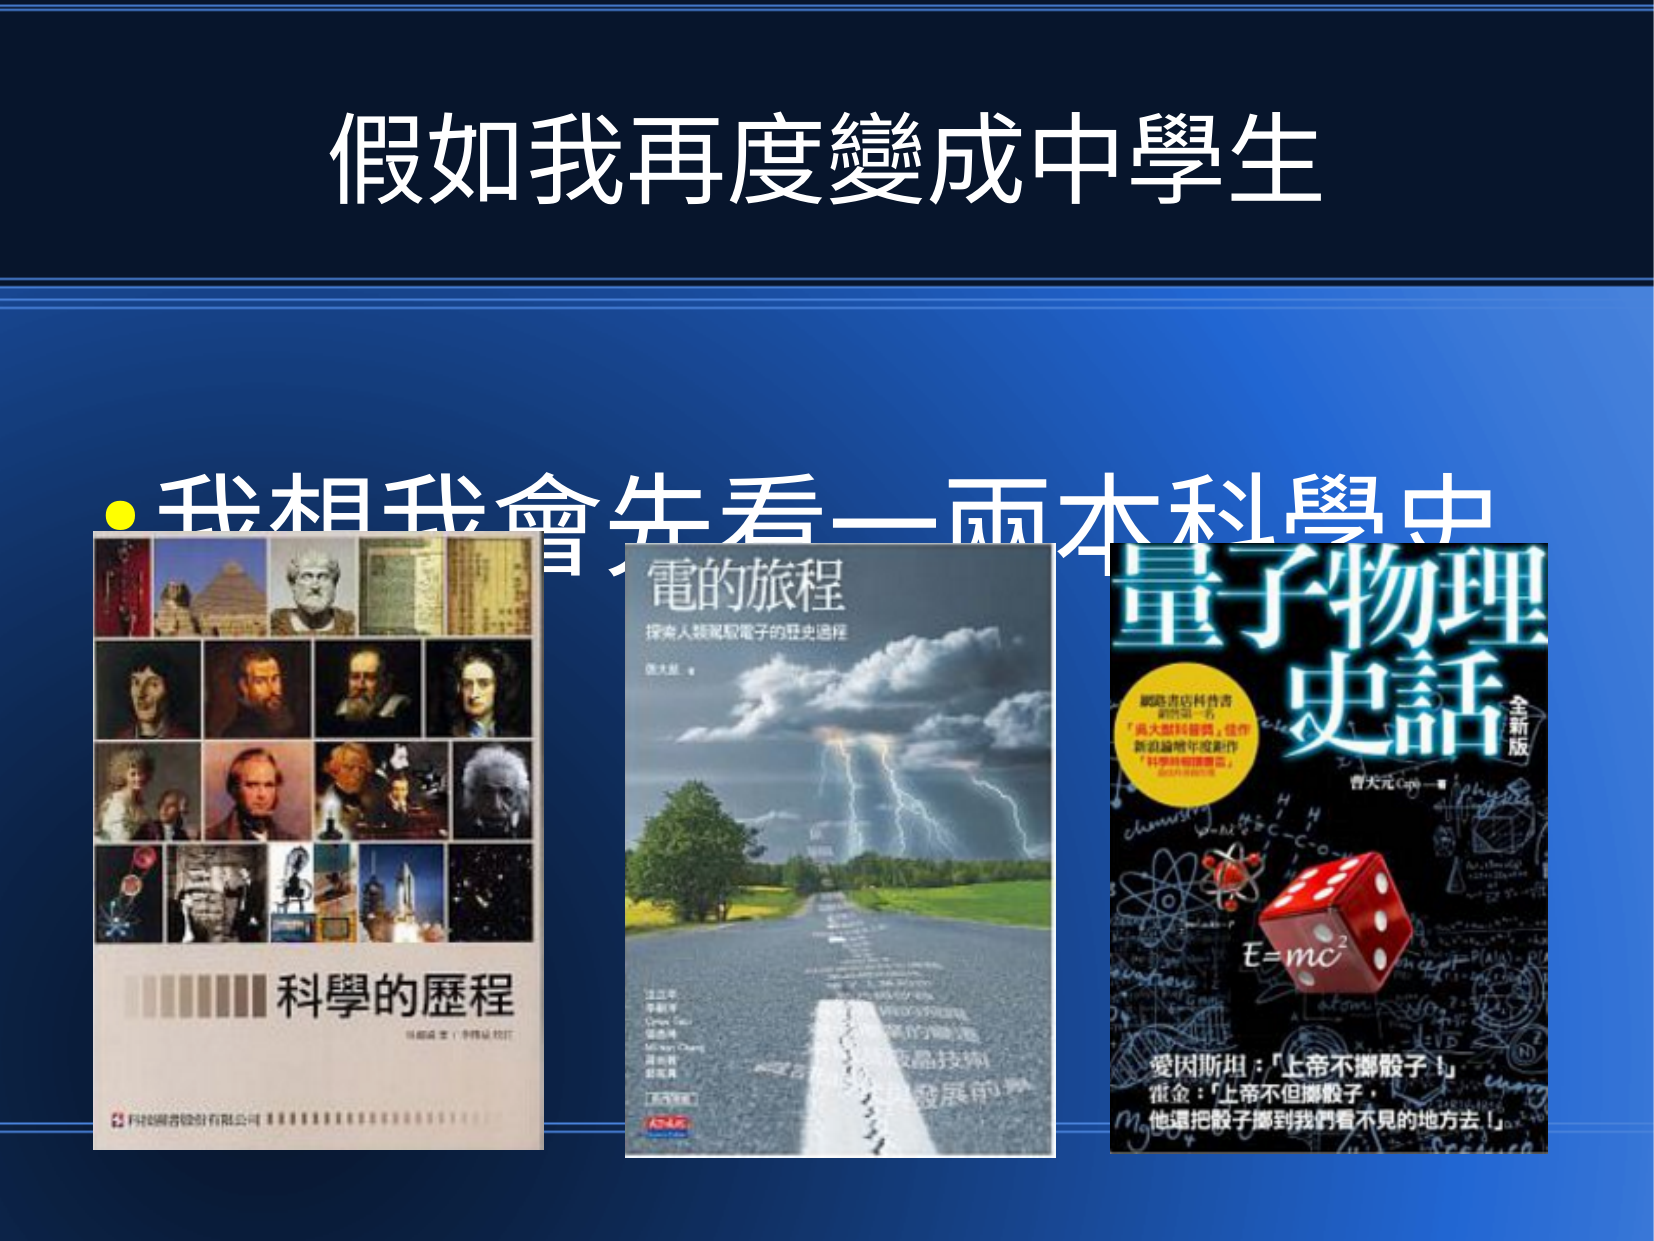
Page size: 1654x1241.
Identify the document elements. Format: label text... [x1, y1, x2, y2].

picture [0, 0, 1654, 1241]
title 假如我再度變成中學生 [82, 49, 1571, 257]
picture [625, 543, 1056, 1158]
picture [93, 531, 544, 1150]
picture [1110, 543, 1548, 1154]
list 我想我會先看一兩本科學史 [82, 355, 1571, 1241]
